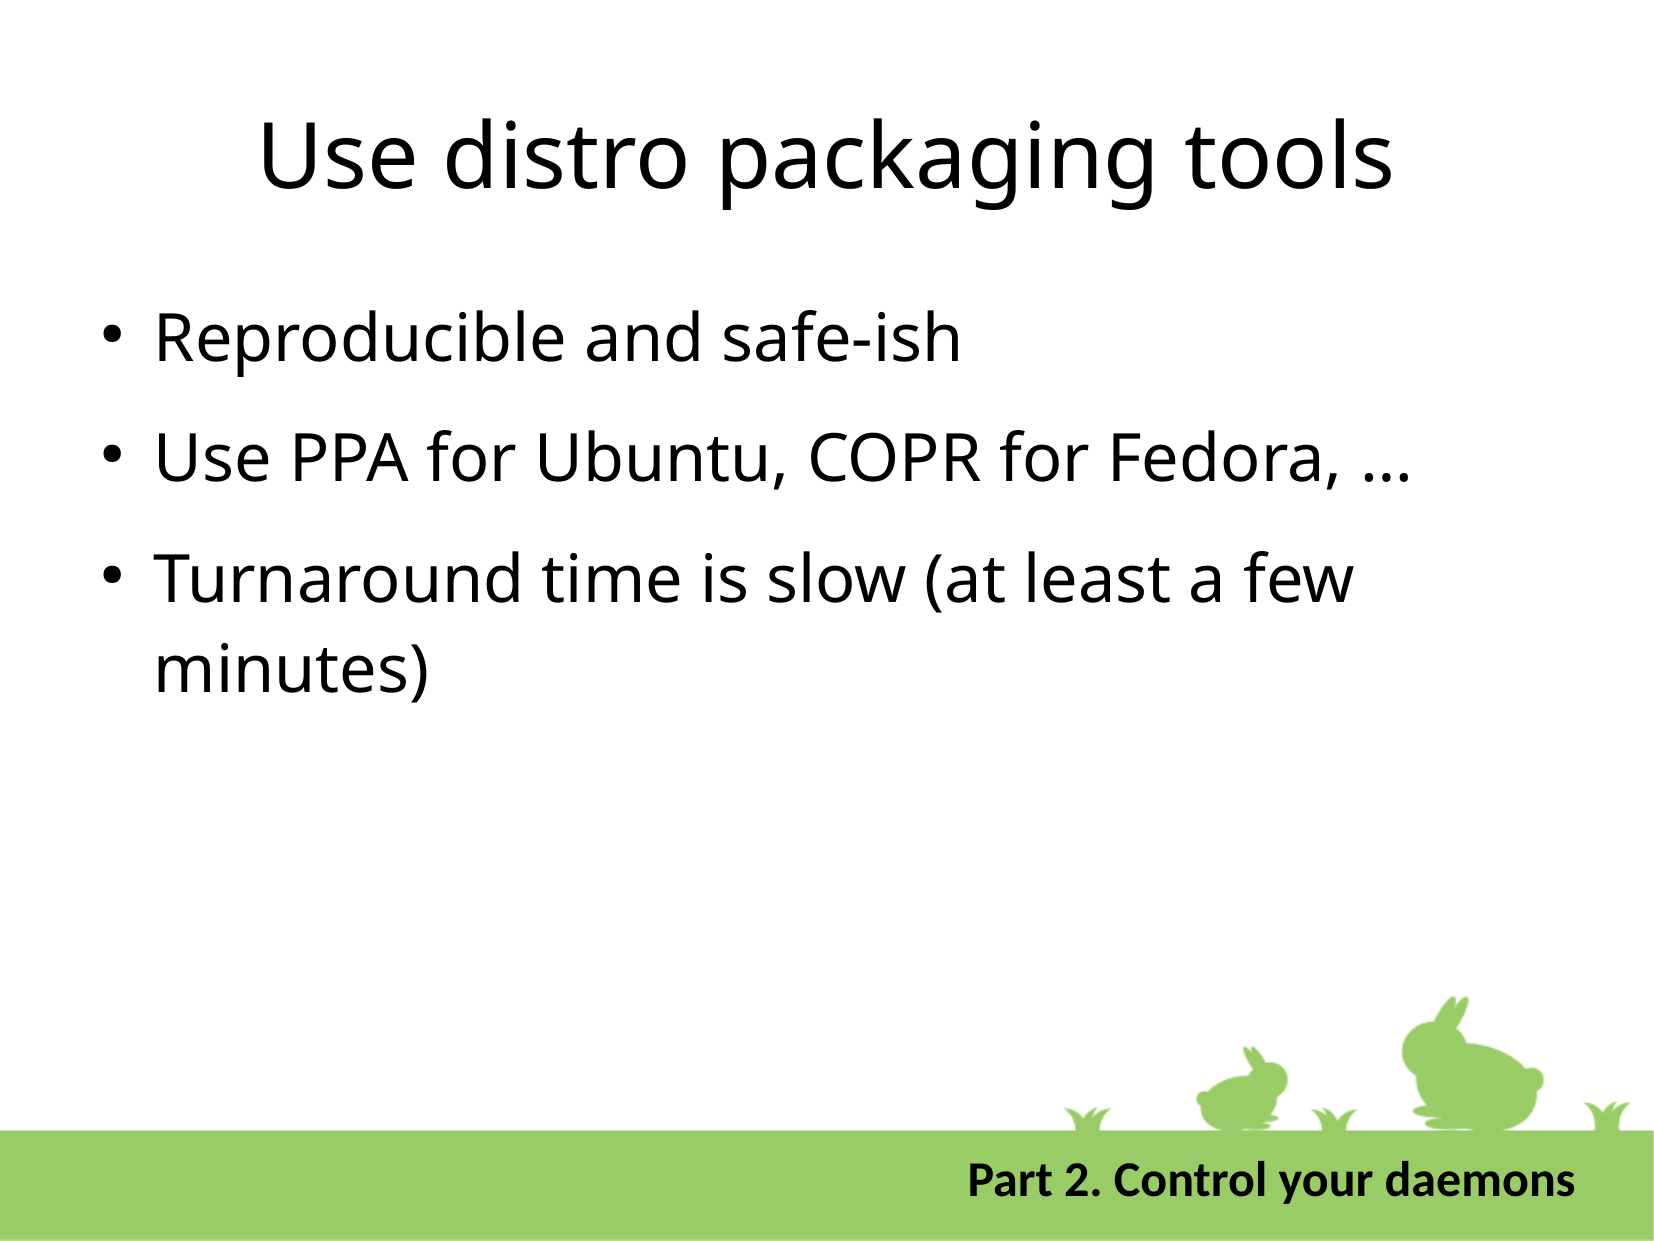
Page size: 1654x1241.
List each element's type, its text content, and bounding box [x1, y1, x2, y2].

list Reproducible and safe-ish Use PPA for Ubuntu, COPR for Fedora, … Turnaround time is slow (at least a few minutes) [82, 290, 1571, 1010]
text_box Part 2. Control your daemons [874, 1151, 1614, 1217]
title Use distro packaging tools [82, 49, 1571, 257]
picture [0, 0, 1654, 1241]
